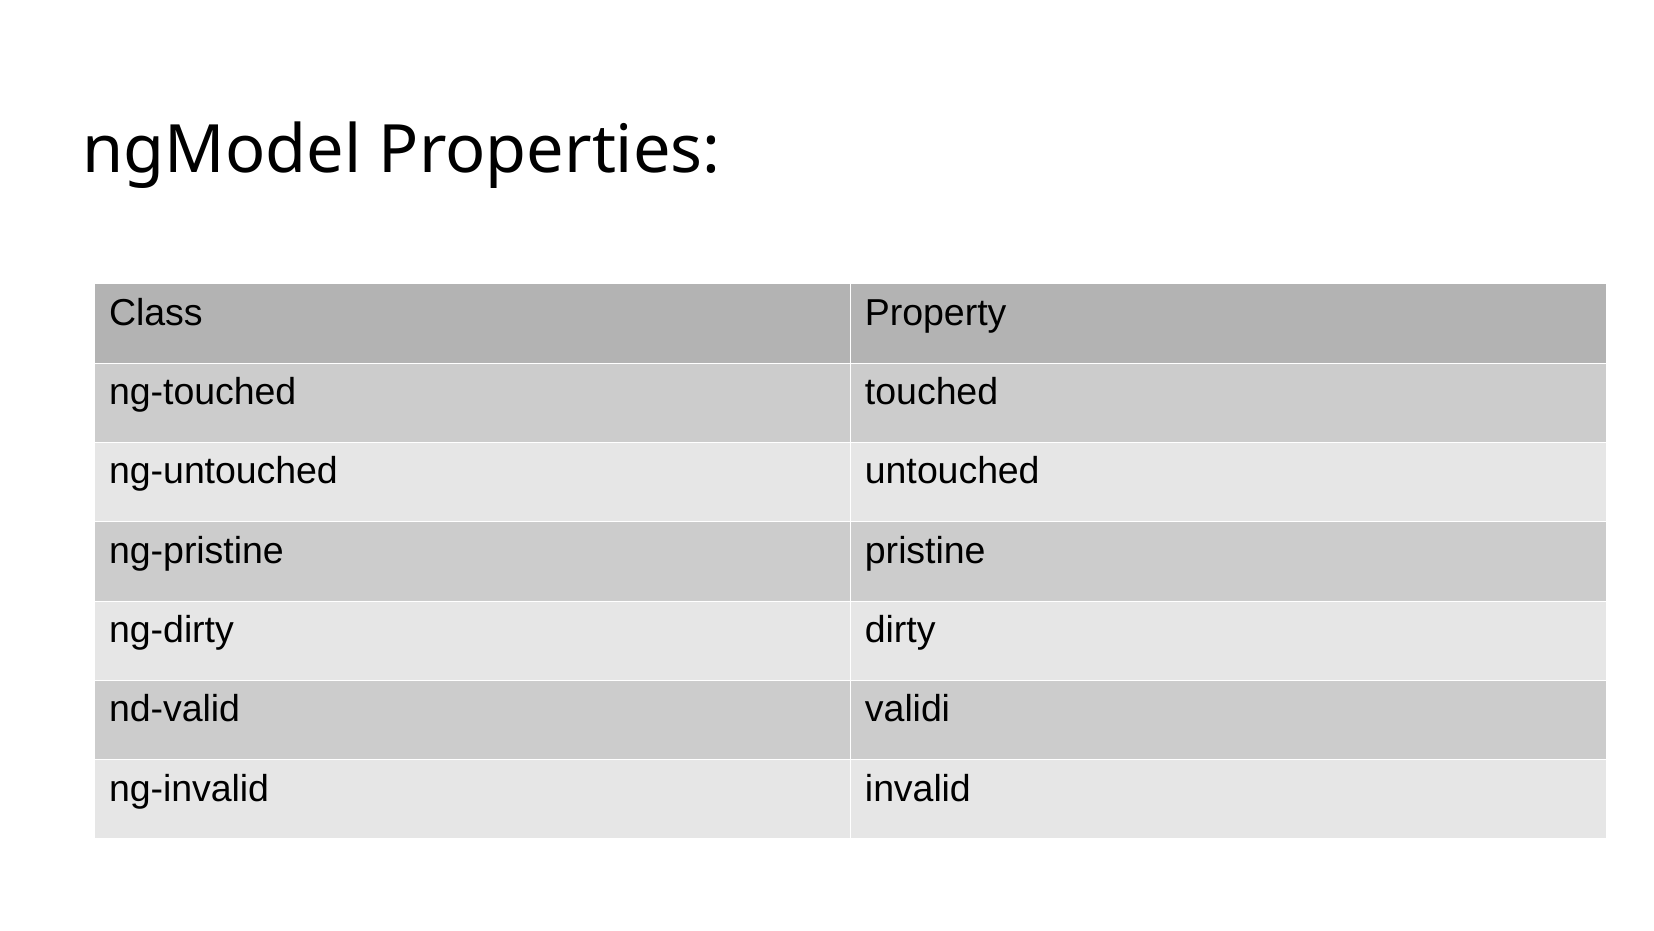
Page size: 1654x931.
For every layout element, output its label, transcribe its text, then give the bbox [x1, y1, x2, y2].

title ngModel Properties: [82, 69, 756, 225]
table_cell touched [851, 364, 1606, 442]
table_cell untouched [851, 443, 1606, 521]
table_cell ng-invalid [95, 760, 850, 838]
table_cell ng-pristine [95, 522, 850, 601]
table_cell dirty [851, 602, 1606, 680]
table_cell ng-touched [95, 364, 850, 442]
table_header Property [851, 284, 1606, 363]
table_header Class [95, 284, 850, 363]
table_cell invalid [851, 760, 1606, 838]
table_cell nd-valid [95, 681, 850, 759]
table_cell validi [851, 681, 1606, 759]
table_cell pristine [851, 522, 1606, 601]
table_cell ng-dirty [95, 602, 850, 680]
table_cell ng-untouched [95, 443, 850, 521]
